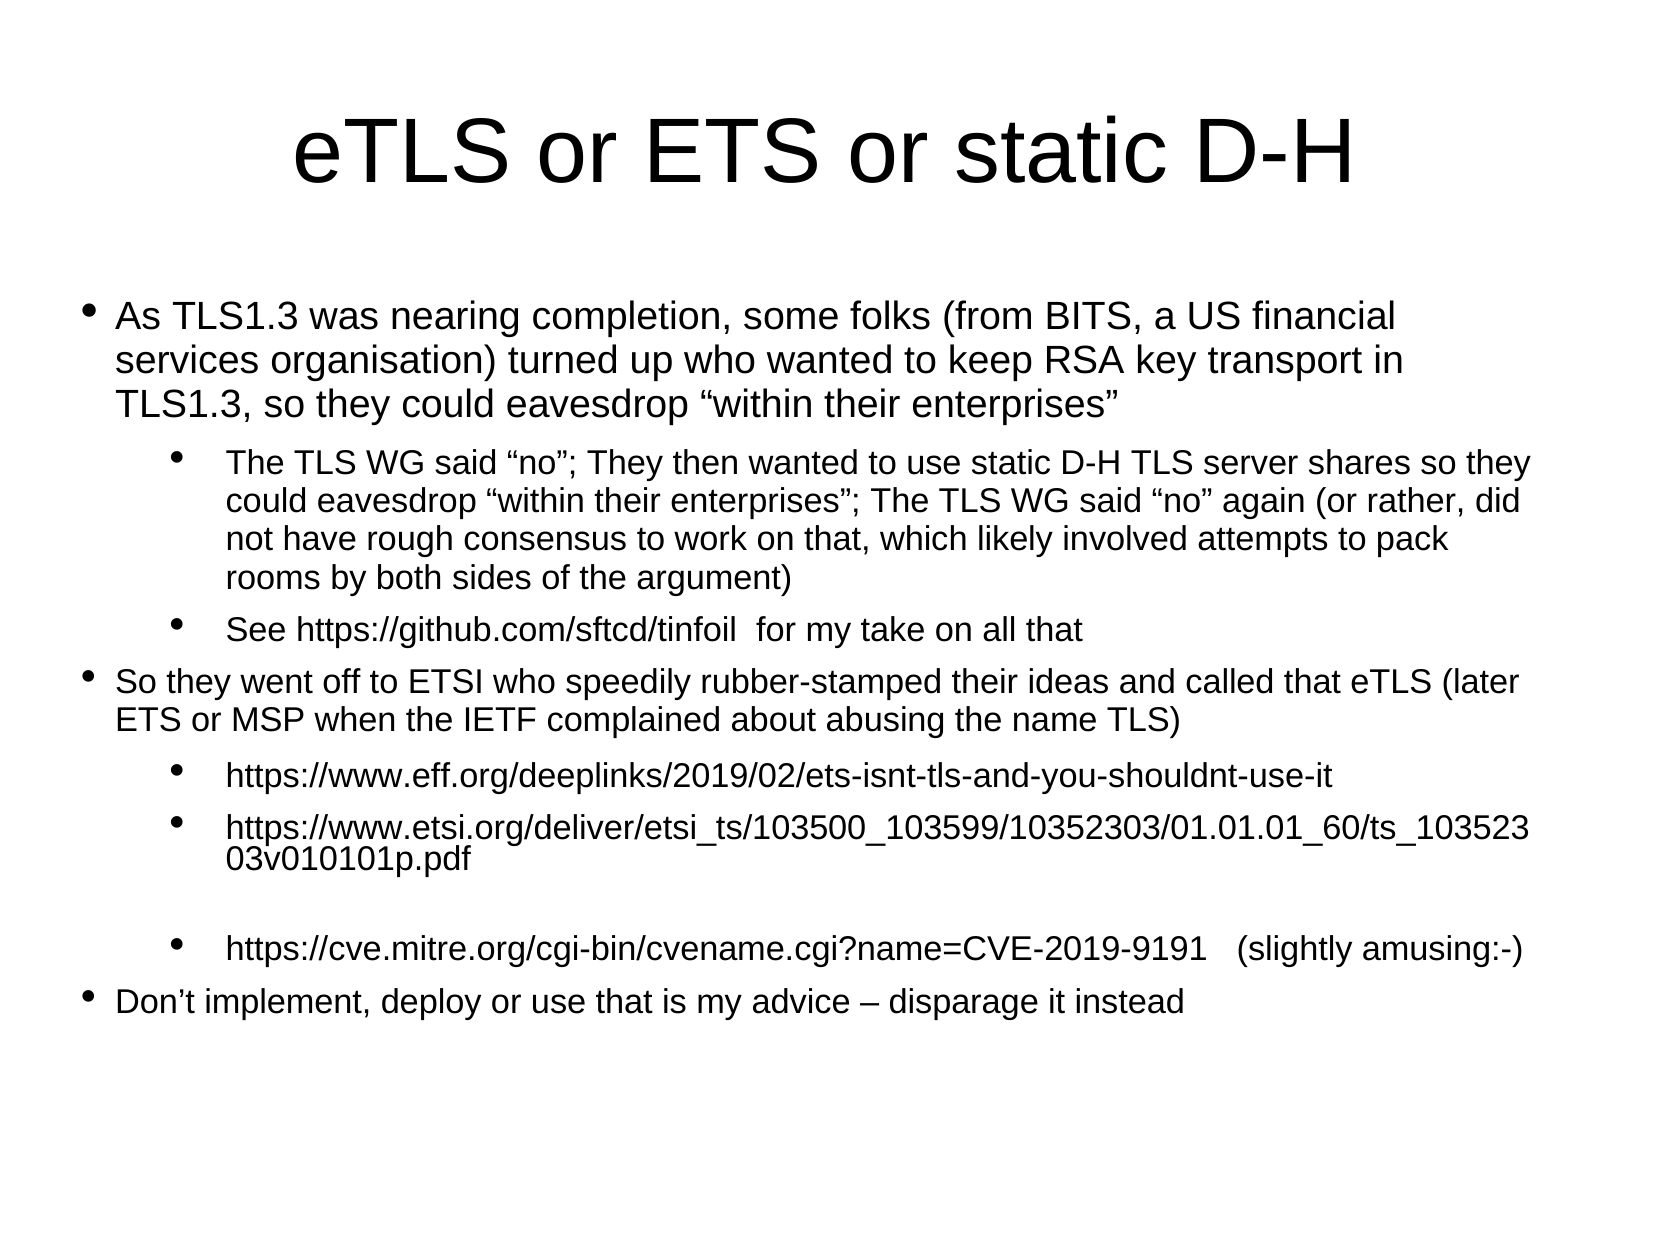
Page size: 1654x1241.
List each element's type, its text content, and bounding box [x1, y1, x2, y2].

title eTLS or ETS or static D-H [82, 49, 1569, 255]
list As TLS1.3 was nearing completion, some folks (from BITS, a US financial services organisation) turned up who wanted to keep RSA key transport in TLS1.3, so they could eavesdrop “within their enterprises” The TLS WG said “no”; They then wanted to use static D-H TLS server shares so they could eavesdrop “within their enterprises”; The TLS WG said “no” again (or rather, did not have rough consensus to work on that, which likely involved attempts to pack rooms by both sides of the argument) See https://github.com/sftcd/tinfoil for my take on all that So they went off to ETSI who speedily rubber-stamped their ideas and called that eTLS (later ETS or MSP when the IETF complained about abusing the name TLS) https://www.eff.org/deeplinks/2019/02/ets-isnt-tls-and-you-shouldnt-use-it https://www.etsi.org/deliver/etsi_ts/103500_103599/10352303/01.01.01_60/ts_10352303v010101p.pdf https://cve.mitre.org/cgi-bin/cvename.cgi?name=CVE-2019-9191 (slightly amusing:-) Don’t implement, deploy or use that is my advice – disparage it instead [82, 290, 1536, 1008]
